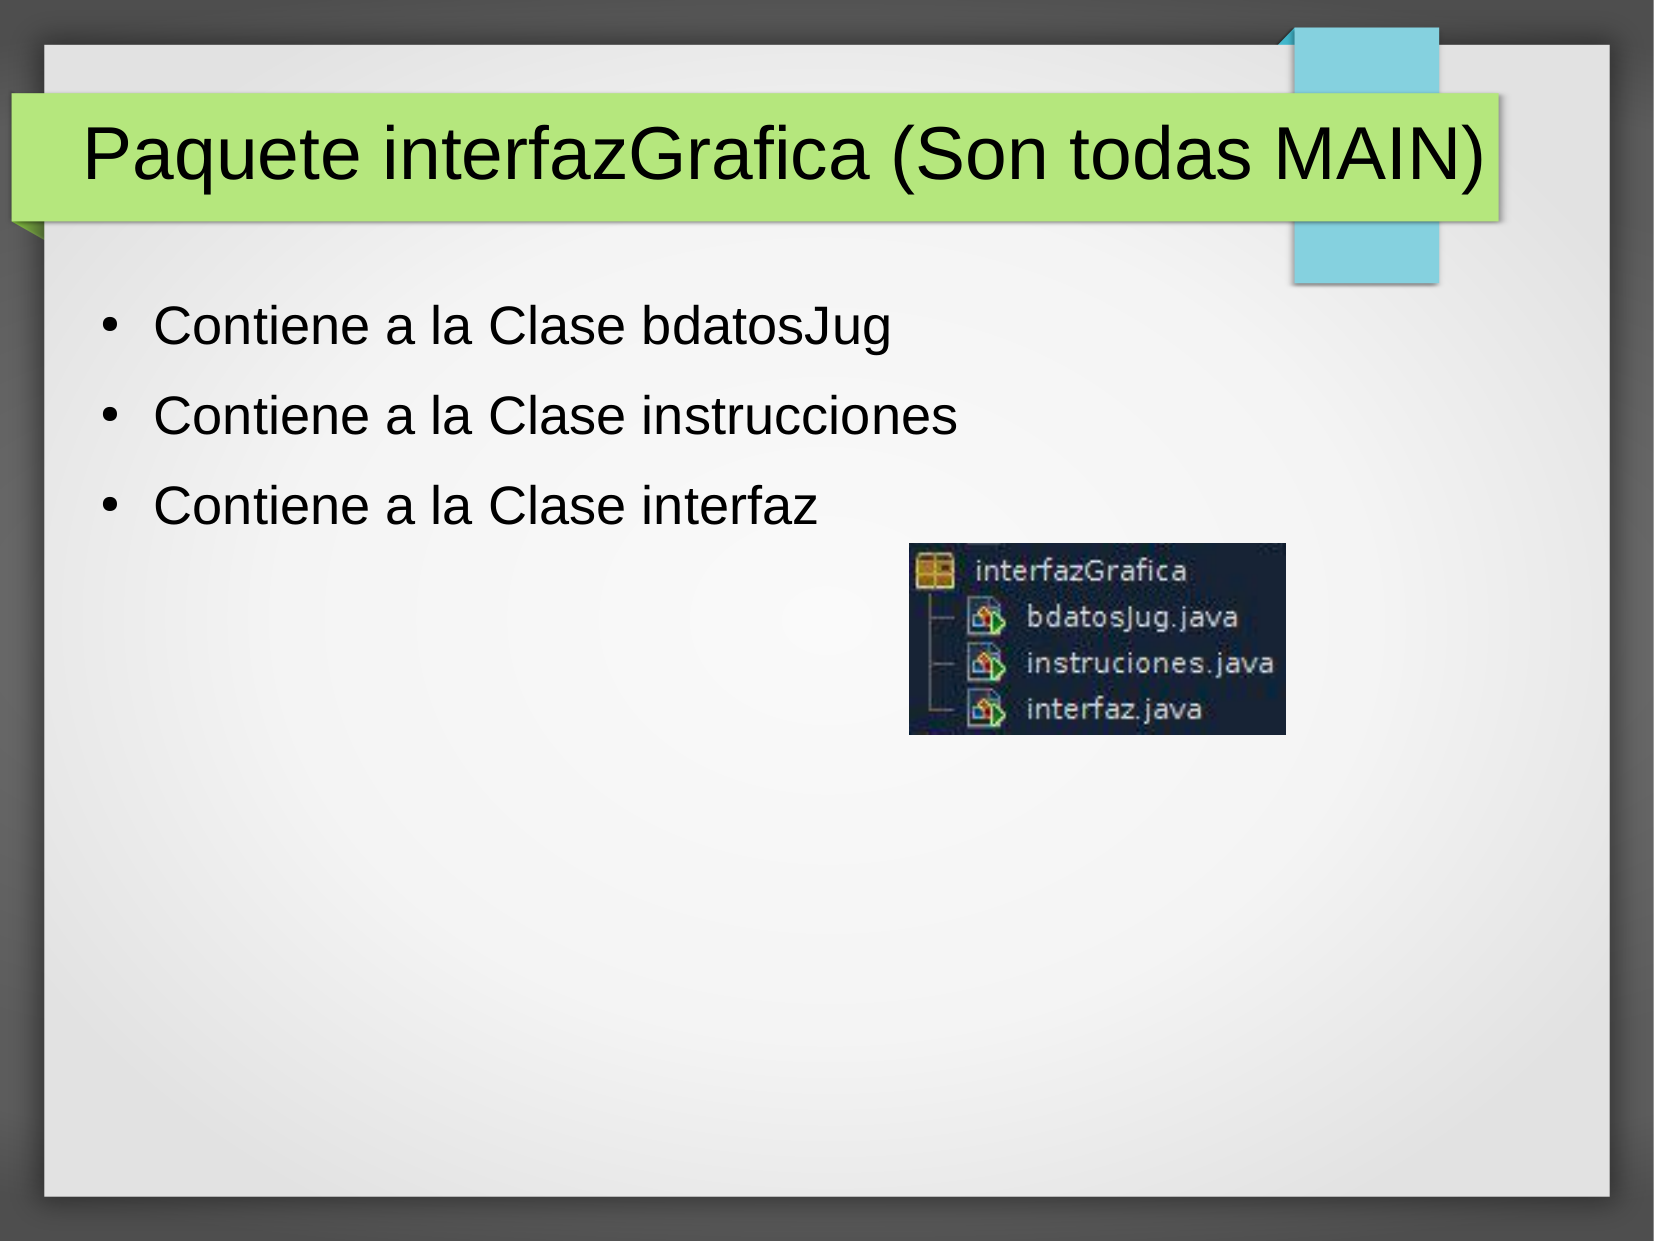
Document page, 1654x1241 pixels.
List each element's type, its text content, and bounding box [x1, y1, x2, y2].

list Contiene a la Clase bdatosJug Contiene a la Clase instrucciones Contiene a la Clase interfaz [82, 295, 1571, 1015]
picture [0, 0, 1654, 1241]
title Paquete interfazGrafica (Son todas MAIN) [82, 69, 1489, 238]
